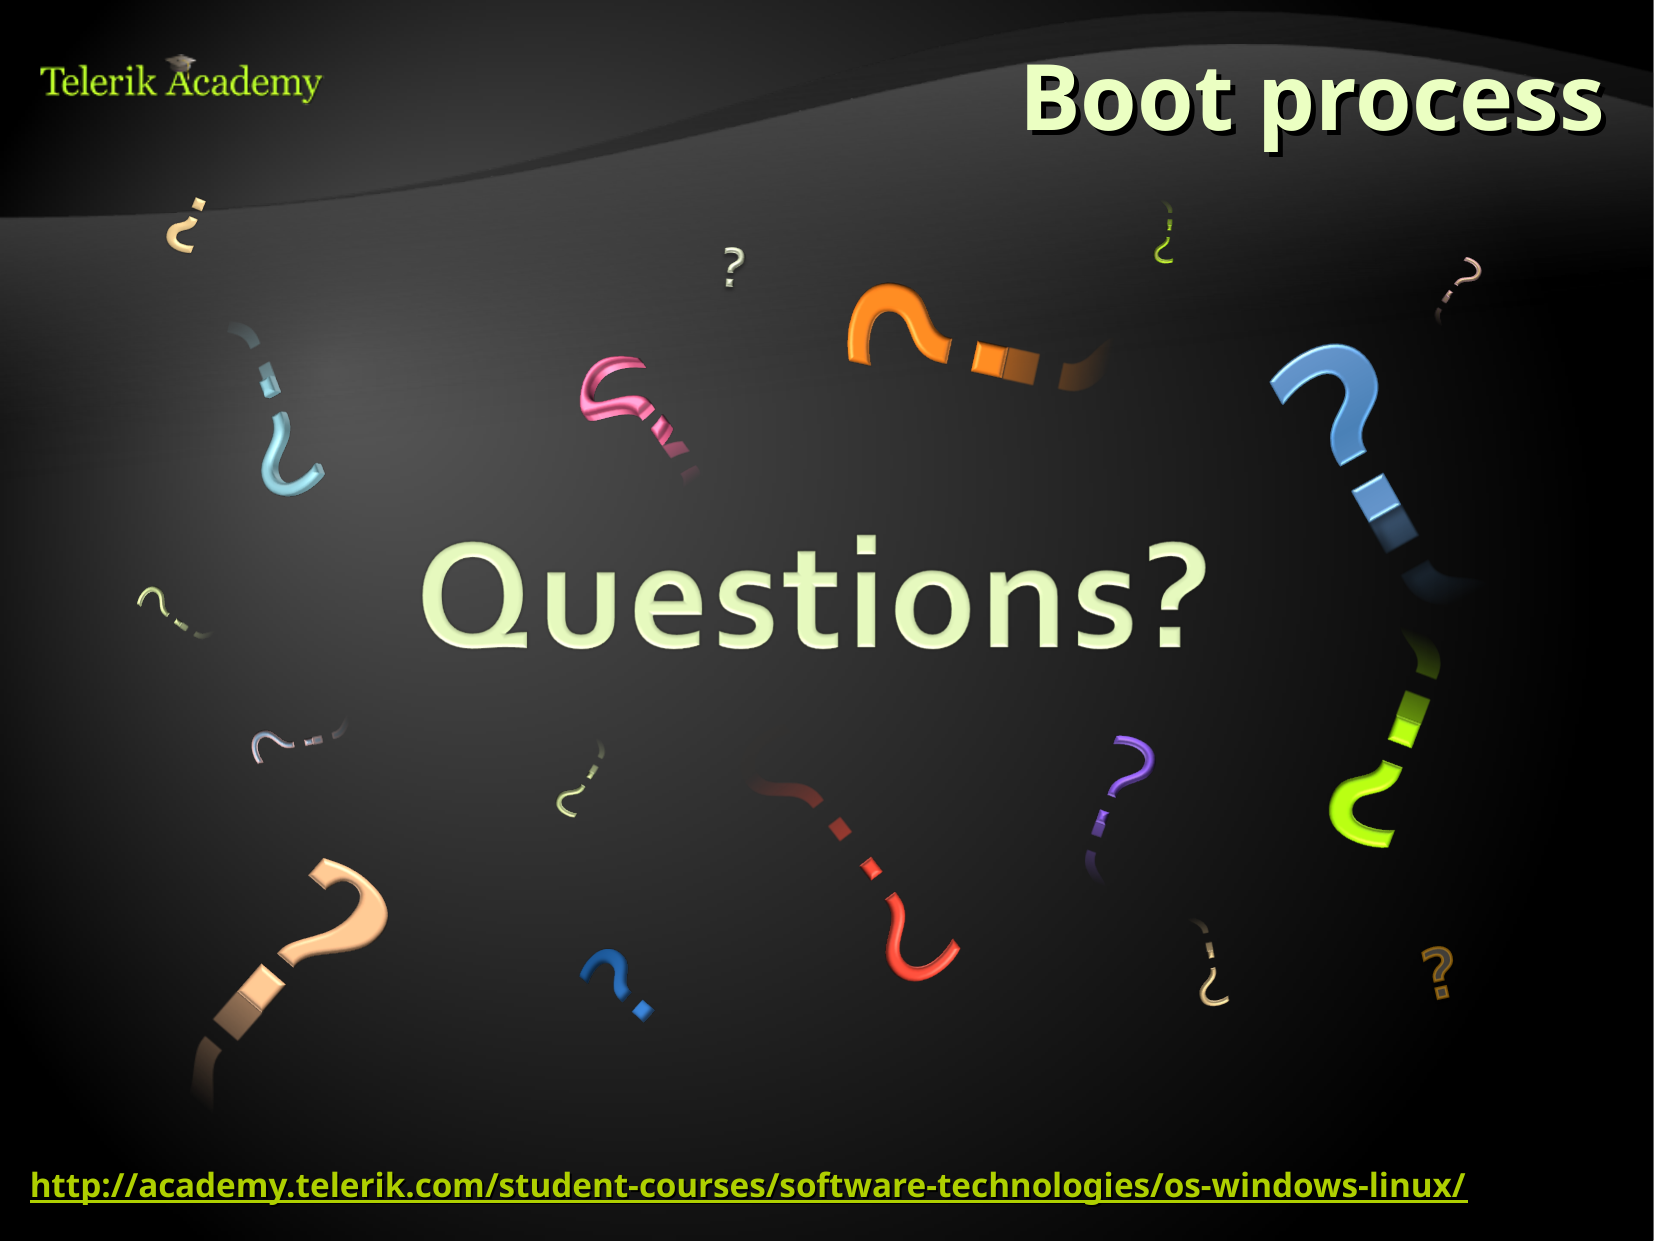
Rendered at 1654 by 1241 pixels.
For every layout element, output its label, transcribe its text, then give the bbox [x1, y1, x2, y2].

picture [0, 0, 1654, 1241]
title Boot process [360, 25, 1606, 166]
text_box http://academy.telerik.com/student-courses/software-technologies/os-windows-linux/ [15, 1154, 1654, 1211]
